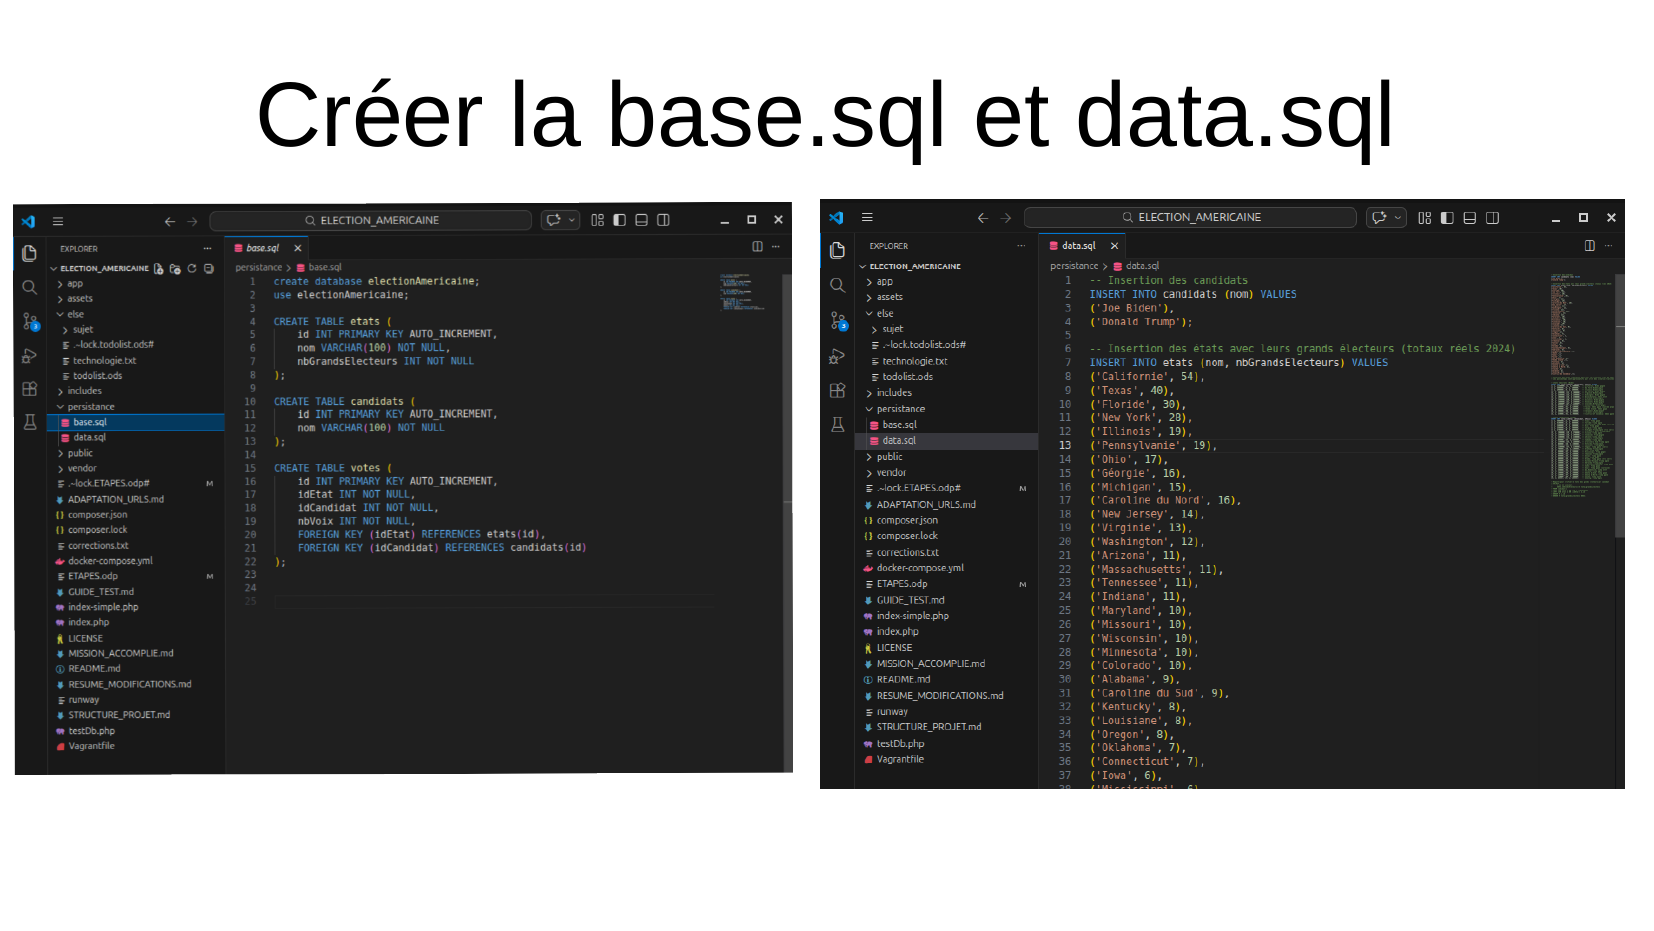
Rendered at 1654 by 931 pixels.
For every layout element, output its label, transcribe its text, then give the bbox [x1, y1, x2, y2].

picture [12, 201, 793, 775]
title Créer la base.sql et data.sql [82, 37, 1571, 193]
picture [820, 199, 1625, 789]
